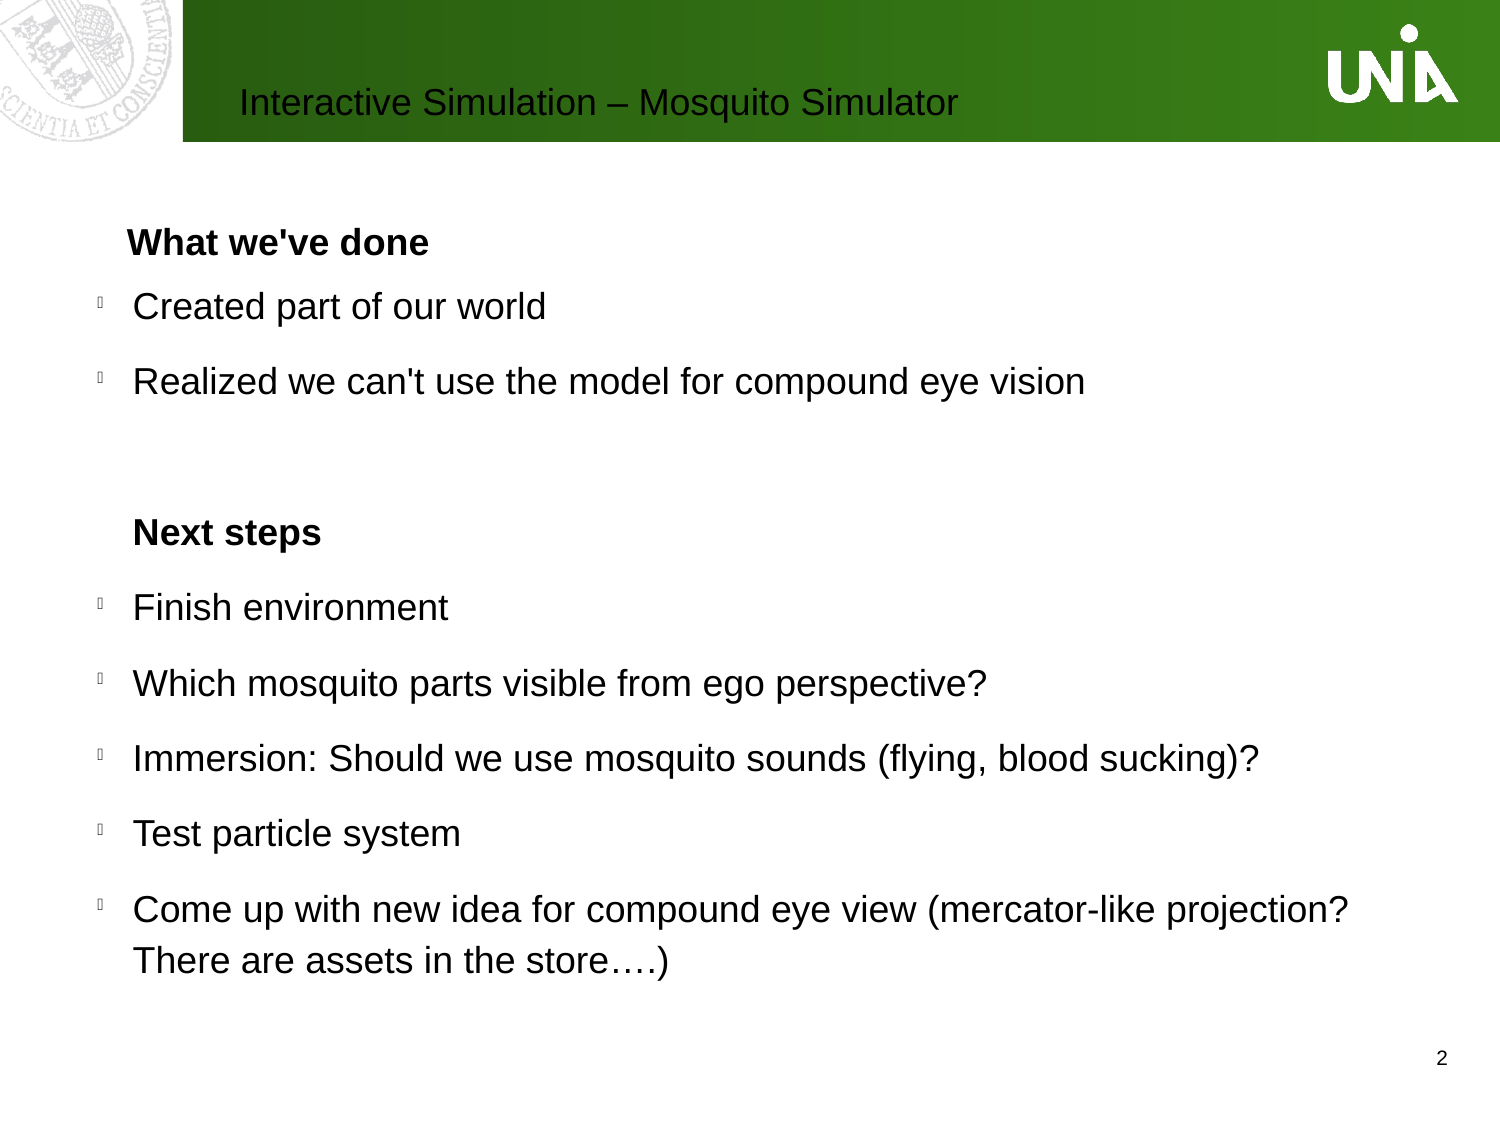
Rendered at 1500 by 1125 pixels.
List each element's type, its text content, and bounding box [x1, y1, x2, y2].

text_box Interactive Simulation – Mosquito Simulator [224, 70, 1170, 128]
text_box <number> [1149, 1037, 1463, 1113]
text_box What we've done Created part of our world Realized we can't use the model for compound eye vision Next steps Finish environment Which mosquito parts visible from ego perspective? Immersion: Should we use mosquito sounds (flying, blood sucking)? Test particle system Come up with new idea for compound eye view (mercator-like projection? There are assets in the store….) [76, 210, 1424, 988]
picture [0, 0, 172, 142]
picture [1328, 24, 1459, 103]
